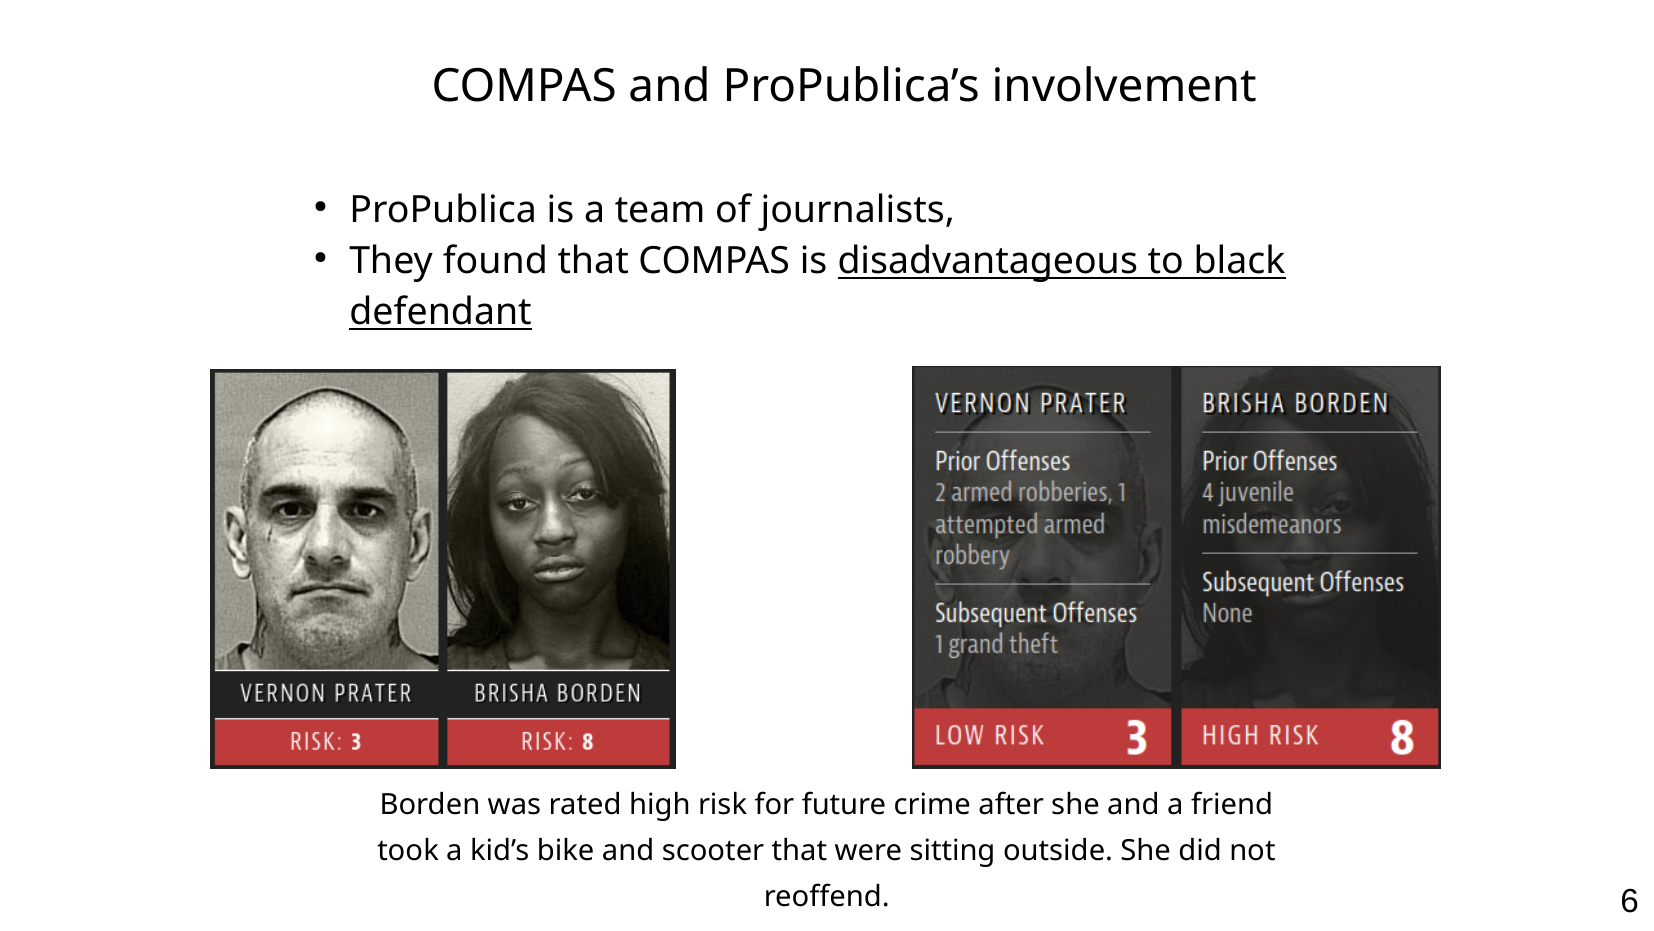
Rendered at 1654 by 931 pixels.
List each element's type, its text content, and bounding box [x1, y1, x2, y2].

text_box ProPublica is a team of journalists, They found that COMPAS is disadvantageous to black defendant [299, 175, 1414, 395]
text_box Borden was rated high risk for future crime after she and a friend took a kid’s bike and scooter that were sitting outside. She did not reoffend. Source : www.propublica.org [339, 770, 1315, 931]
text_box COMPAS and ProPublica’s involvement [376, 45, 1277, 123]
picture [210, 369, 676, 769]
picture [912, 366, 1441, 769]
text_box <number> [1315, 874, 1654, 931]
